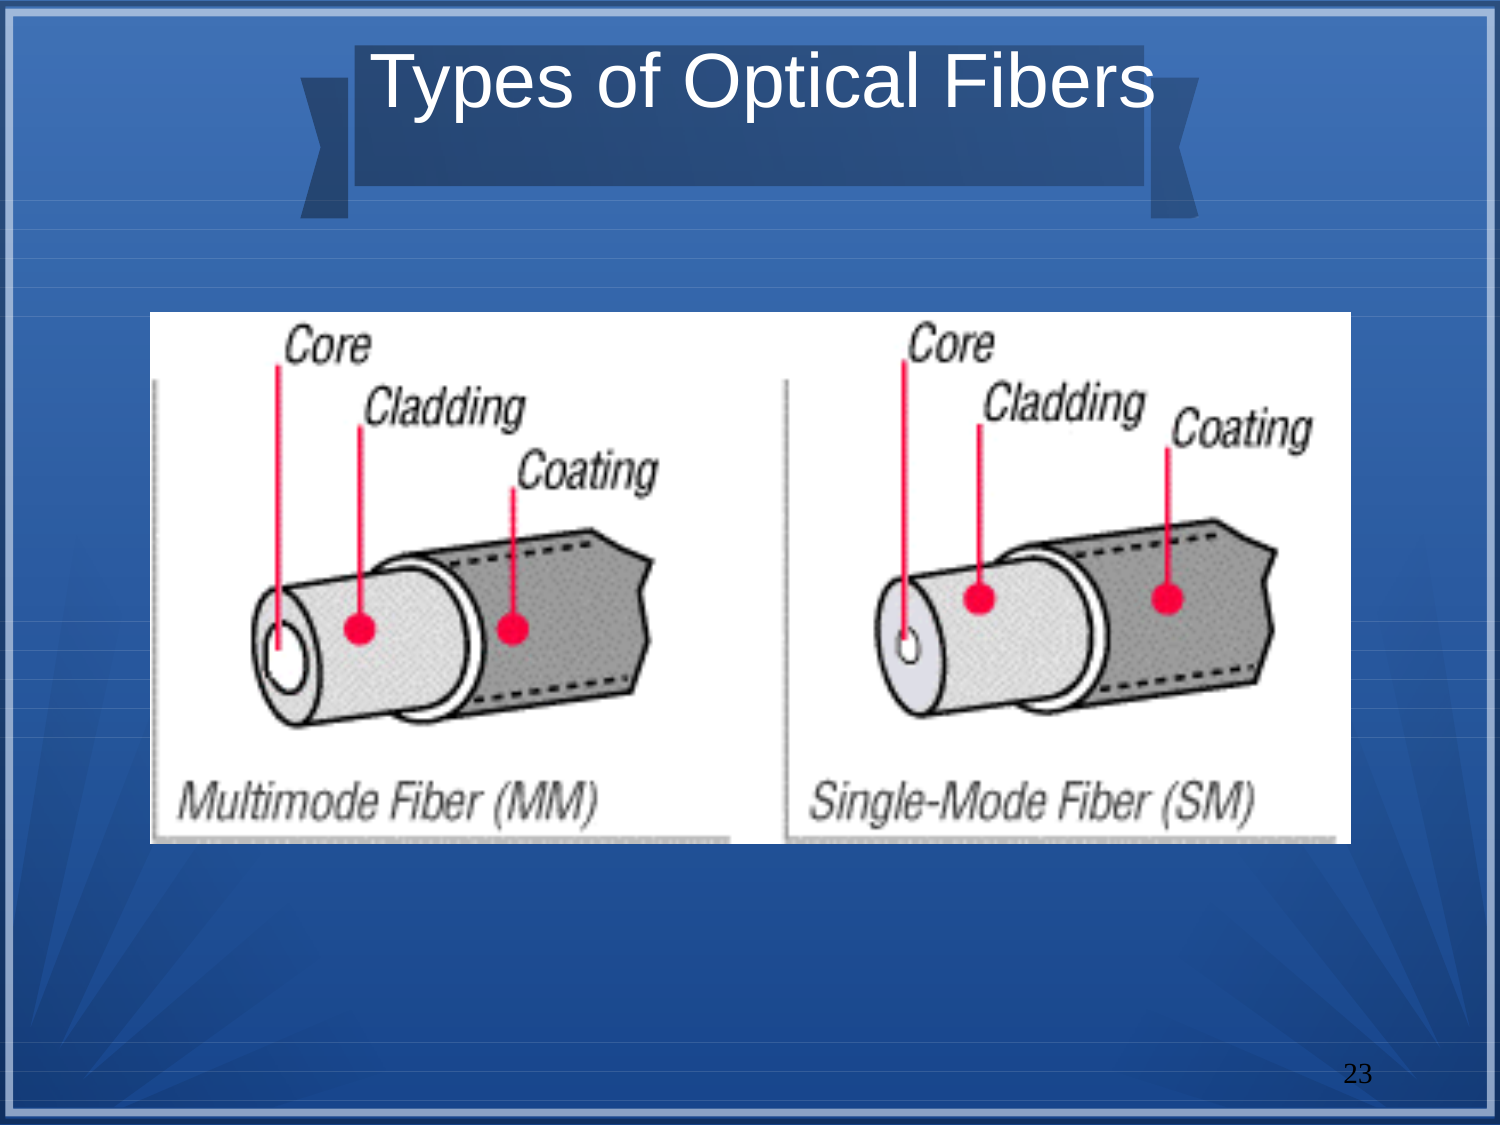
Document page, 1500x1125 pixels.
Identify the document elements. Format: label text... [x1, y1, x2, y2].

picture [150, 312, 1351, 844]
title Types of Optical Fibers [112, 0, 1388, 175]
text_box 47 [1074, 1050, 1388, 1125]
